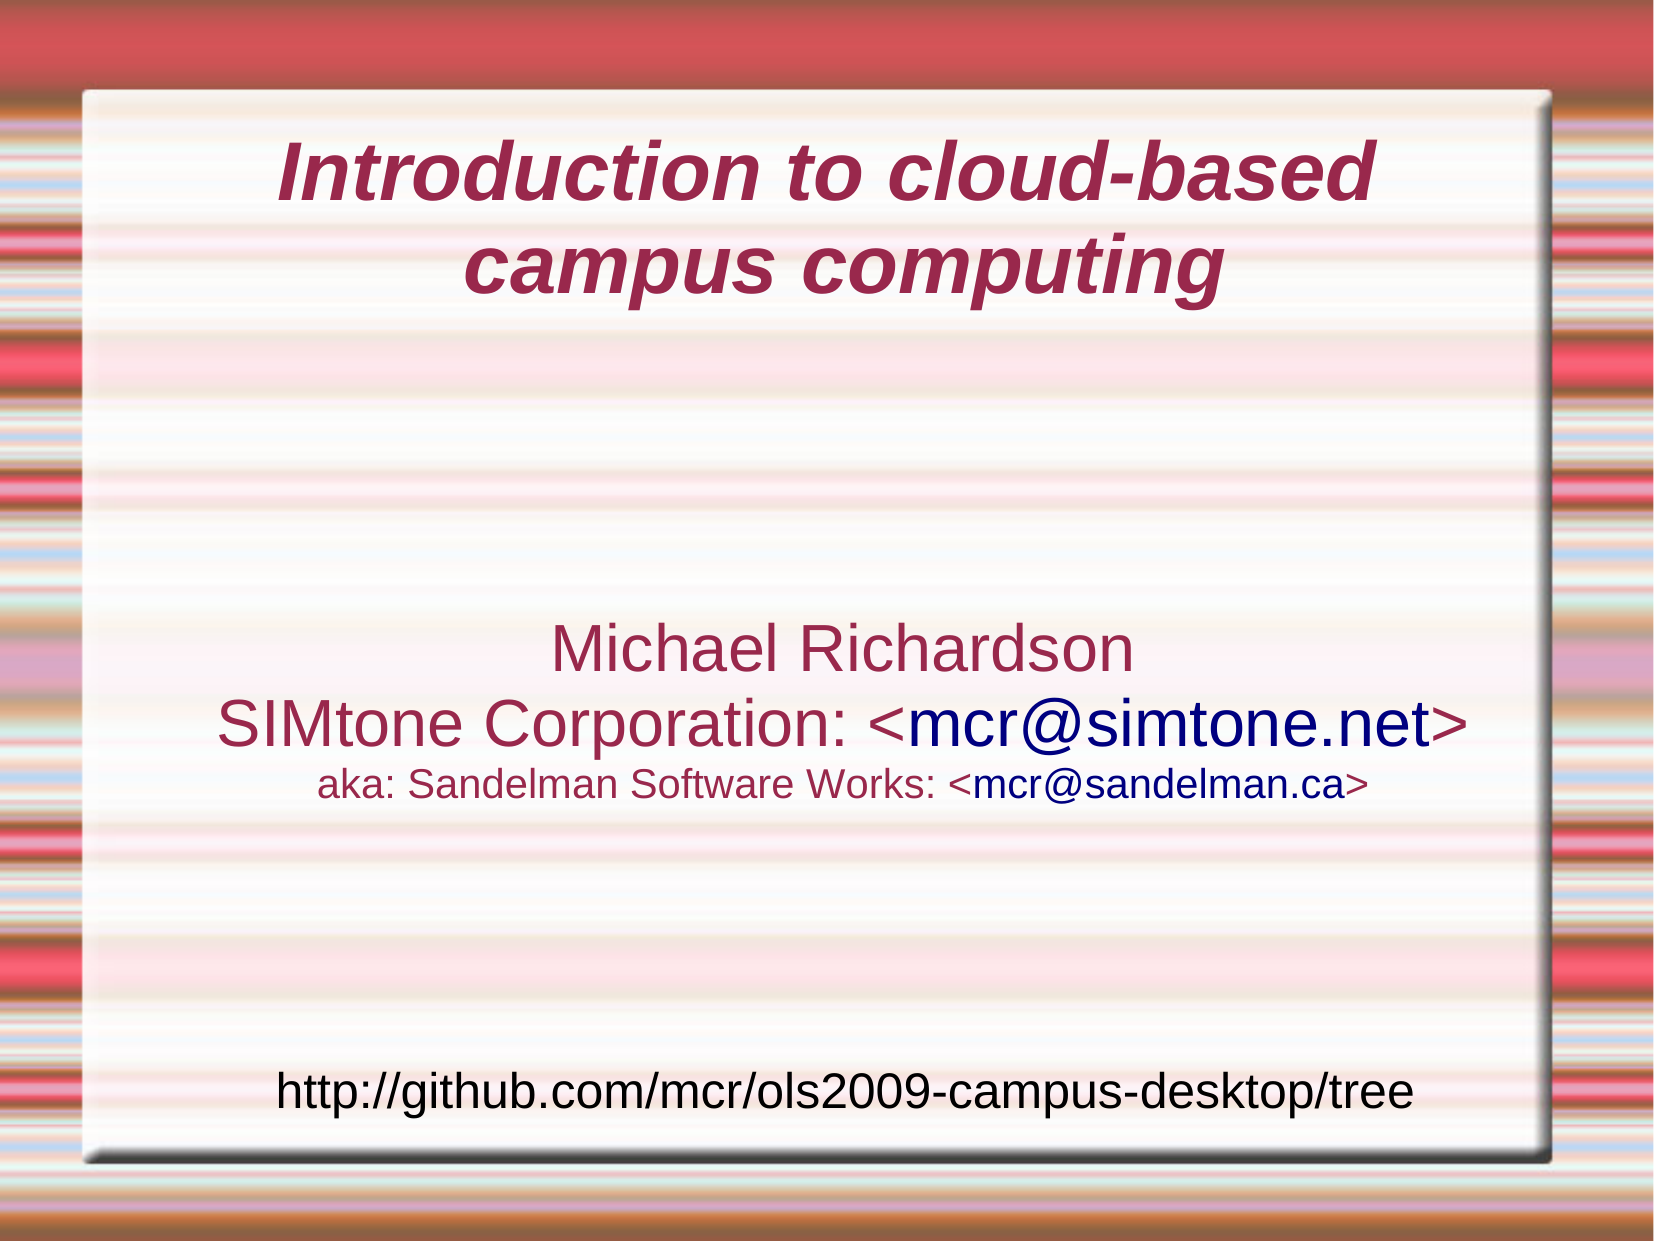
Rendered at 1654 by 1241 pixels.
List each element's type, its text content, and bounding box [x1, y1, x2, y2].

text_box http://github.com/mcr/ols2009-campus-desktop/tree [275, 1062, 1418, 1119]
picture [0, 0, 1654, 1241]
title Introduction to cloud-based campus computing [121, 114, 1534, 322]
subtitle Michael Richardson SIMtone Corporation: <mcr@simtone.net> aka: Sandelman Software Works: <mcr@sandelman.ca> [134, 350, 1516, 1133]
